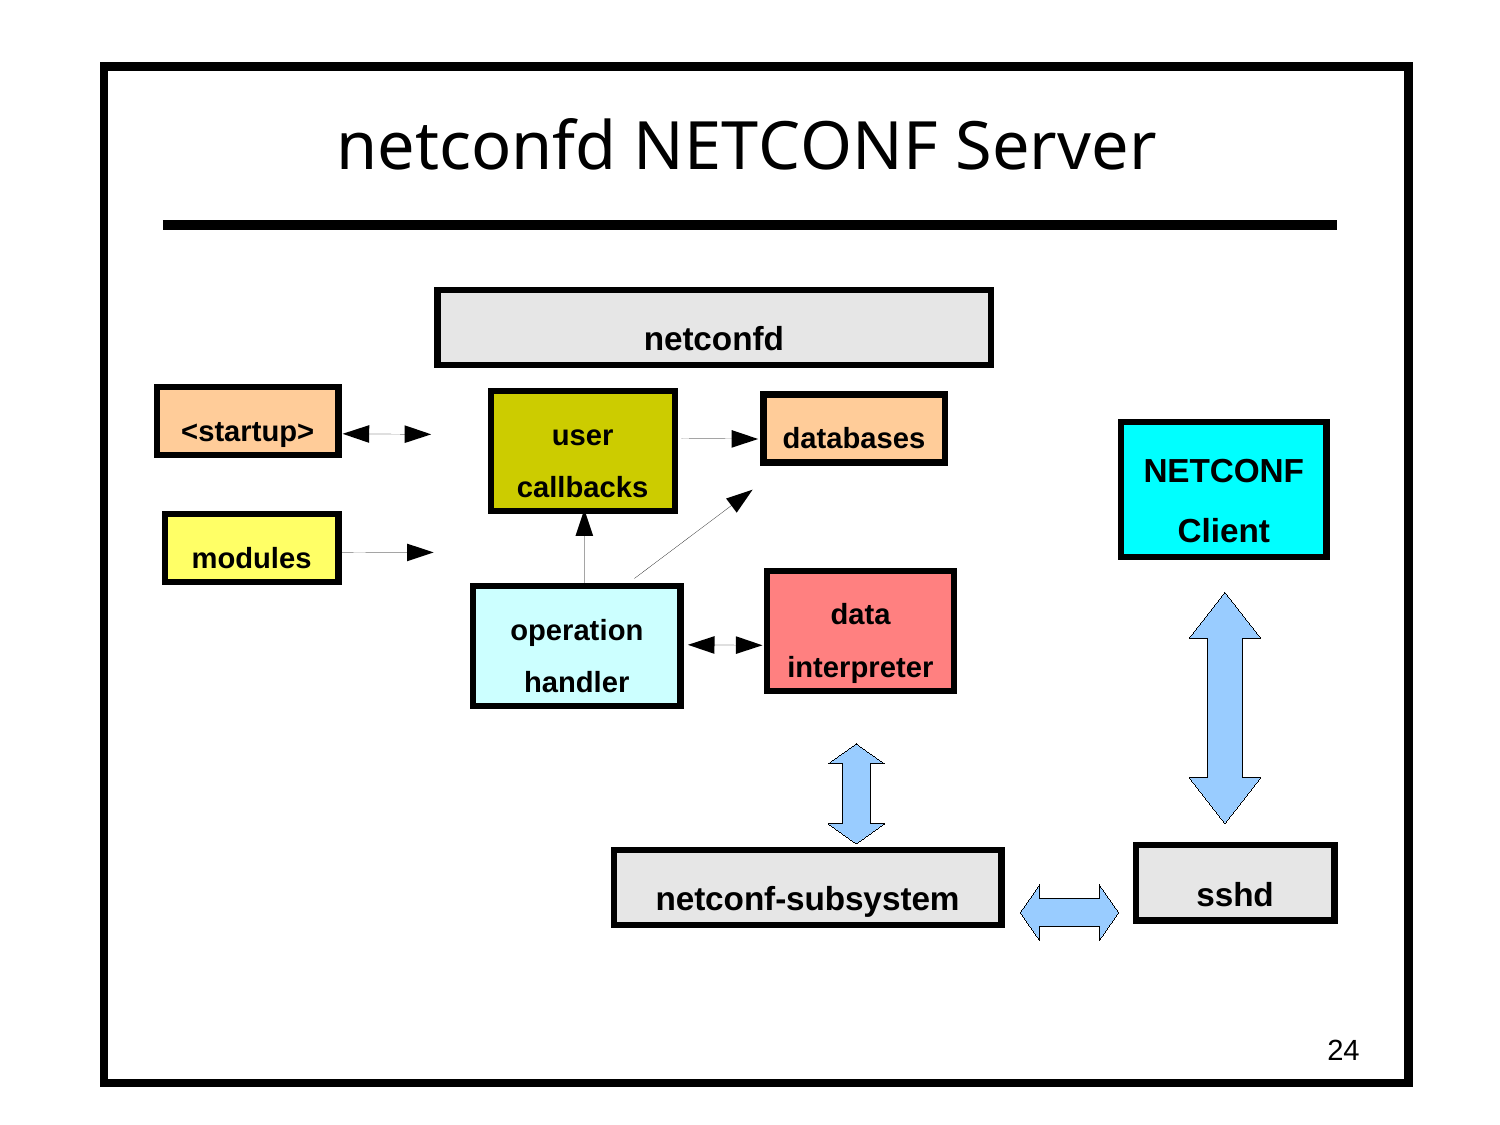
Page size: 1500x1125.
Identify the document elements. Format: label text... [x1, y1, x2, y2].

text_box NETCONF Client [1121, 421, 1327, 558]
text_box databases [763, 394, 945, 463]
text_box modules [164, 513, 339, 582]
text_box netconf-subsystem [613, 849, 1002, 926]
text_box [1020, 884, 1119, 941]
text_box <startup> [157, 386, 339, 455]
text_box operation handler [473, 585, 681, 707]
text_box data interpreter [767, 570, 955, 692]
text_box user callbacks [490, 390, 676, 512]
text_box [828, 743, 885, 844]
text_box sshd [1135, 845, 1335, 921]
title netconfd NETCONF Server [162, 82, 1332, 206]
text_box netconfd [437, 289, 991, 366]
text_box [1189, 592, 1261, 824]
